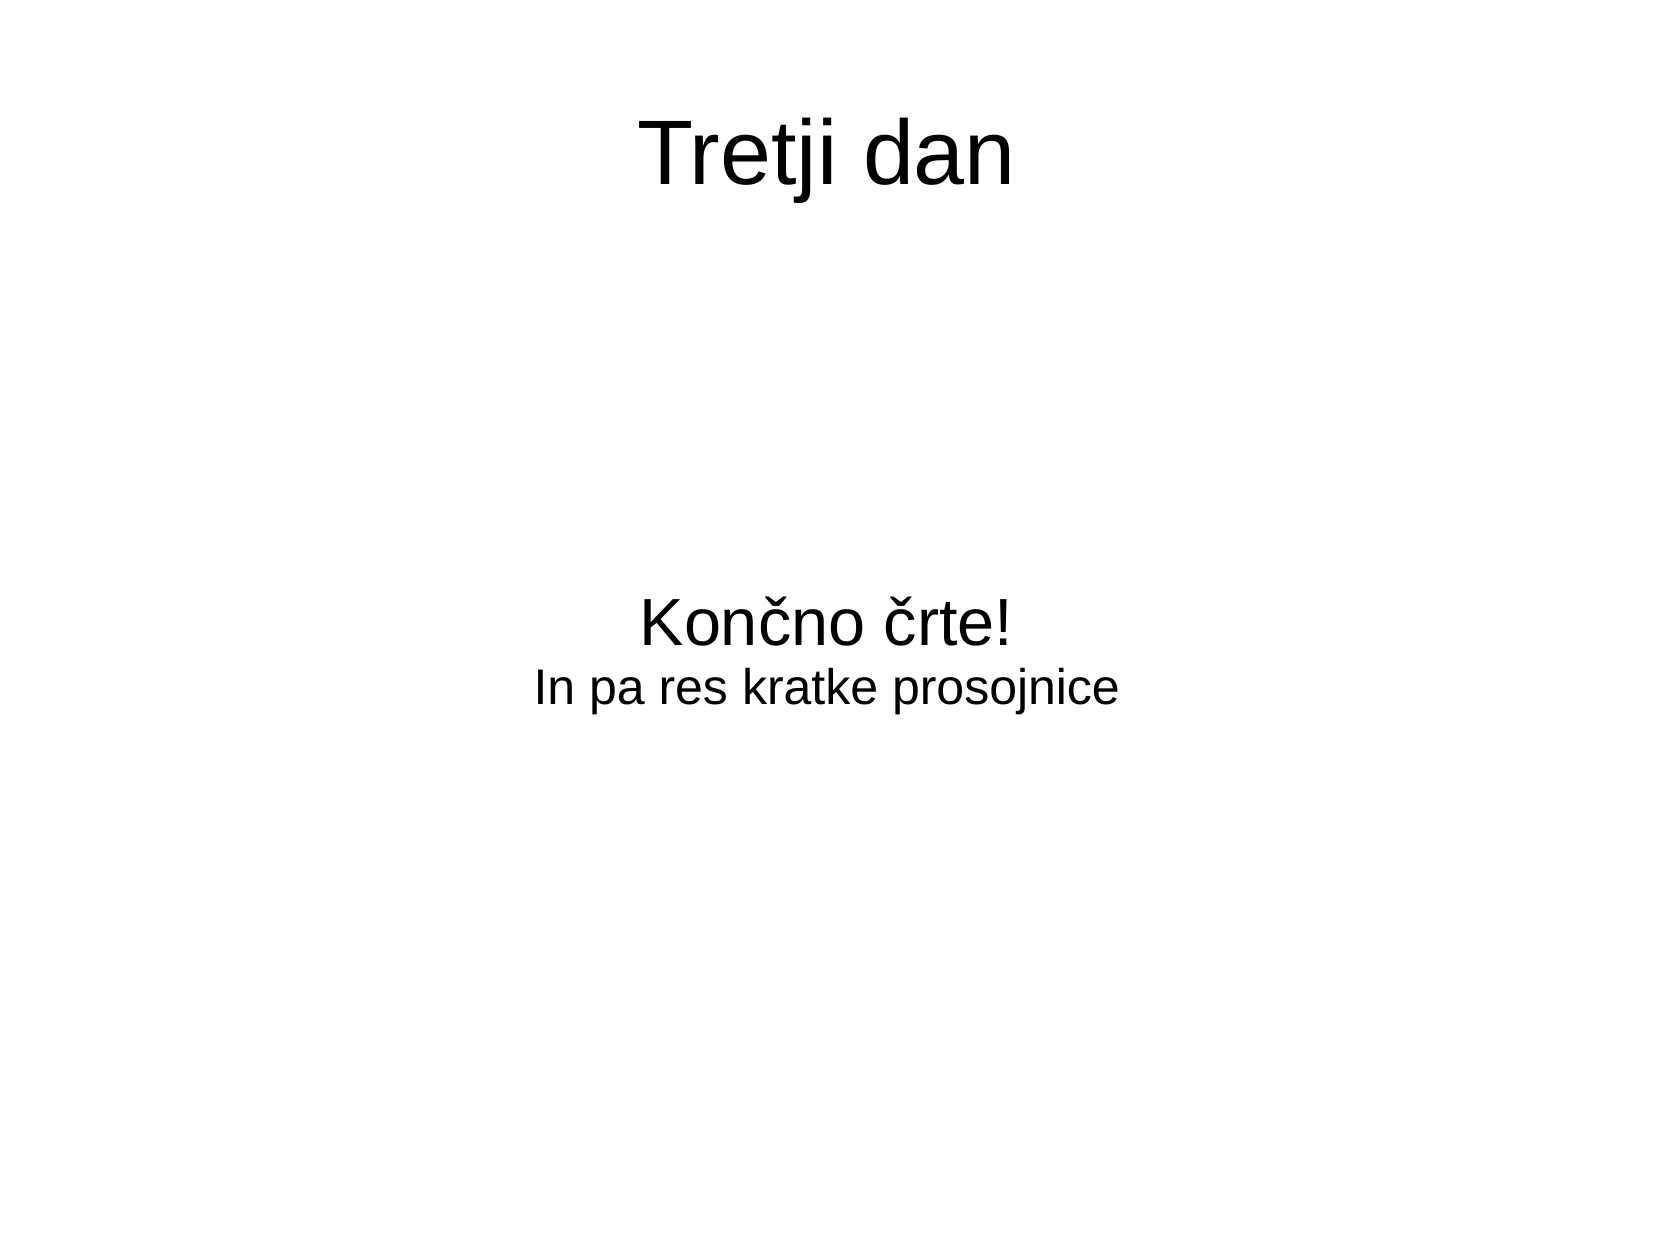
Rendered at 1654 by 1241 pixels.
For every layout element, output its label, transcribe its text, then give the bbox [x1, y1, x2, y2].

title Tretji dan [82, 49, 1571, 257]
subtitle Končno črte! In pa res kratke prosojnice [82, 290, 1571, 1010]
